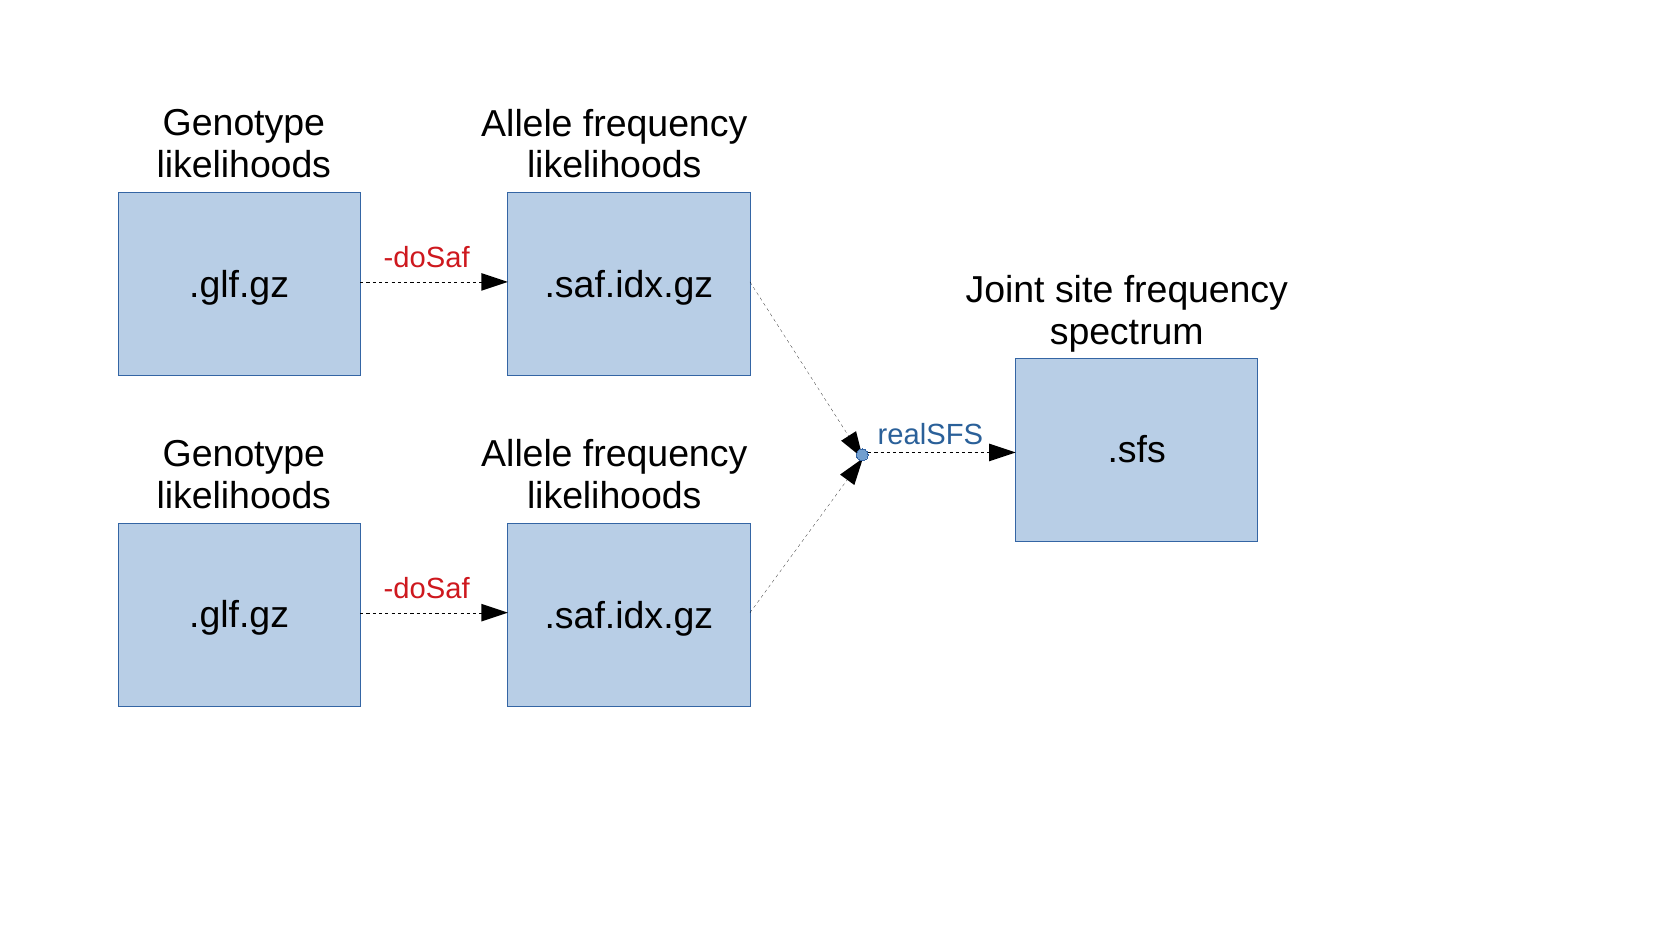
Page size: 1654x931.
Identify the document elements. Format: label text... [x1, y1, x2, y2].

text_box Genotype likelihoods [141, 94, 349, 217]
text_box .glf.gz [118, 192, 361, 376]
text_box .sfs [1015, 402, 1258, 542]
text_box Allele frequency likelihoods [466, 425, 786, 567]
text_box Joint site frequency spectrum [950, 260, 1317, 402]
text_box .saf.idx.gz [507, 236, 751, 376]
text_box Genotype likelihoods [141, 425, 349, 548]
text_box -doSaf [368, 200, 485, 282]
text_box realSFS [862, 377, 999, 459]
text_box Allele frequency likelihoods [466, 94, 786, 236]
text_box -doSaf [368, 531, 485, 612]
text_box .saf.idx.gz [507, 567, 751, 707]
text_box [856, 448, 869, 461]
text_box .glf.gz [118, 523, 361, 707]
